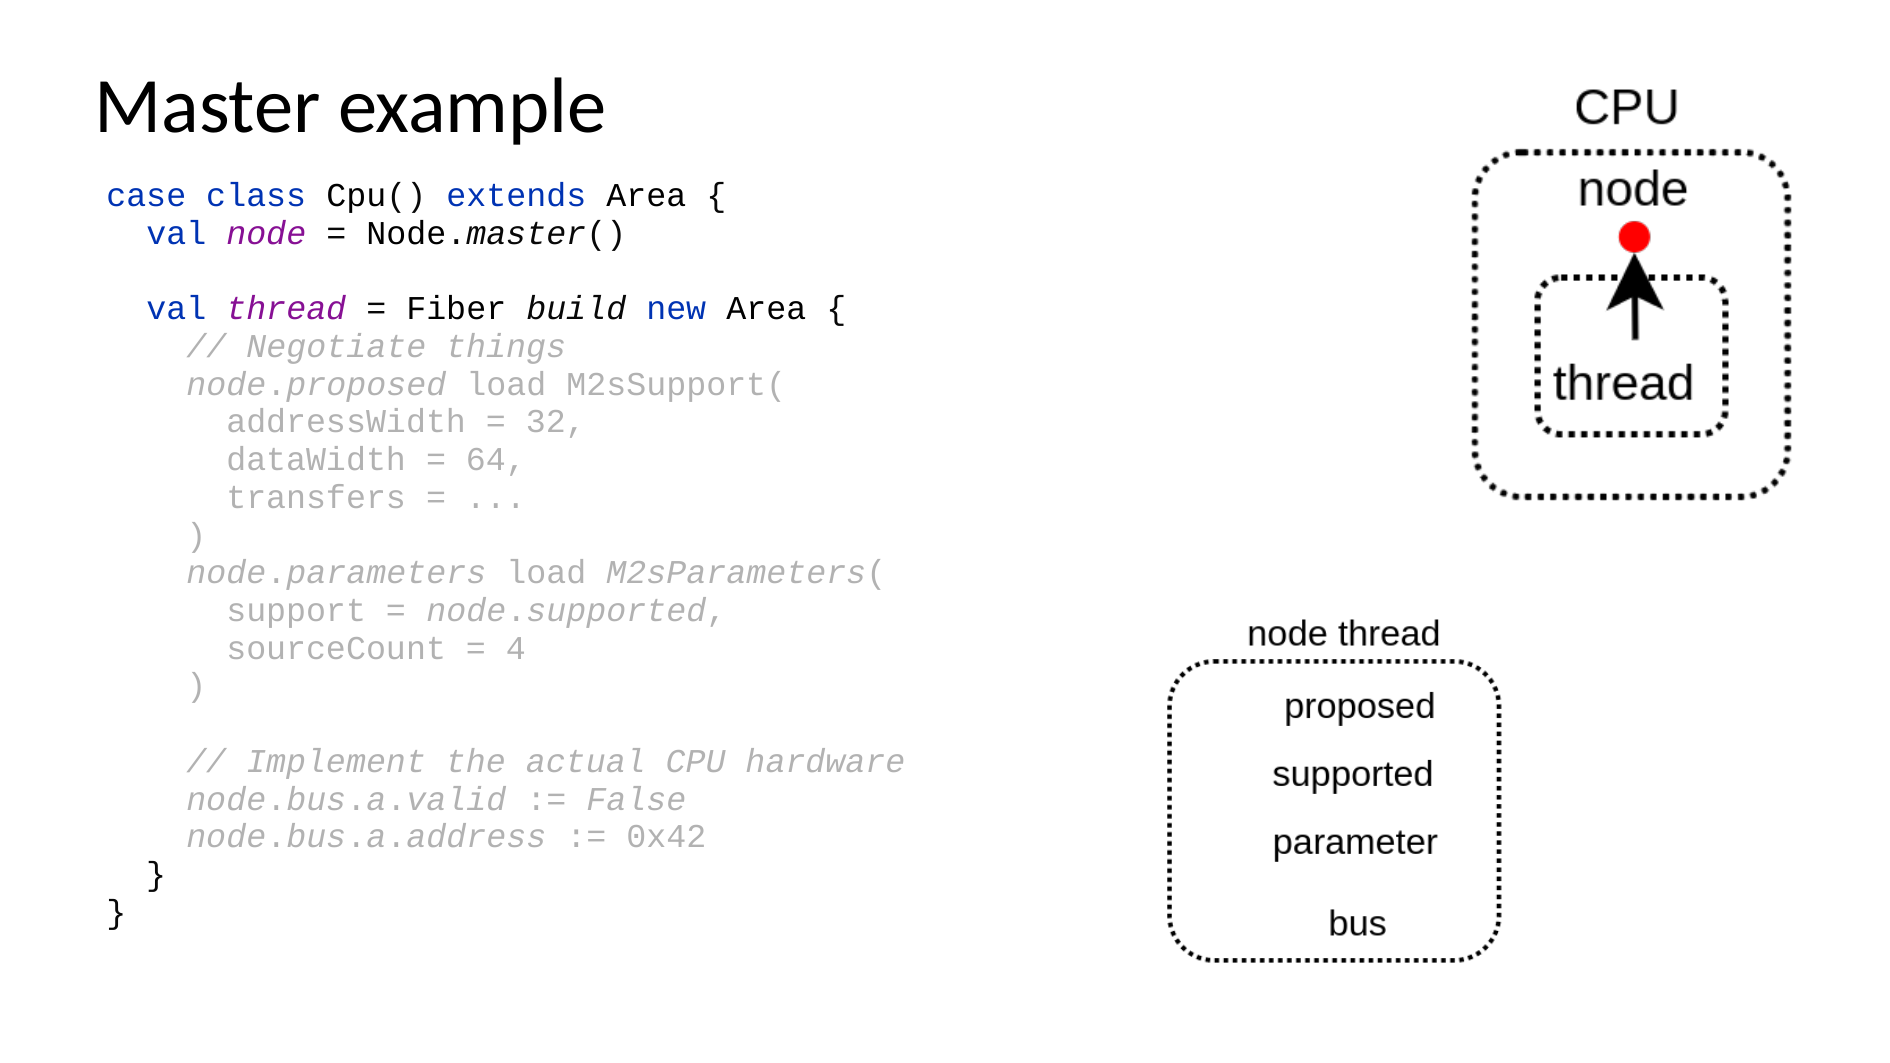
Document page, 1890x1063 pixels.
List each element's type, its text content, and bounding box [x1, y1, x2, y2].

title Master example [94, 24, 1383, 171]
picture [1122, 0, 1890, 1008]
text_box case class Cpu() extends Area { val node = Node.master() val thread = Fiber build new Area { // Negotiate things node.proposed load M2sSupport( addressWidth = 32, dataWidth = 64, transfers = ... ) node.parameters load M2sParameters( support = node.supported, sourceCount = 4 ) // Implement the actual CPU hardware node.bus.a.valid := False node.bus.a.address := 0x42 } } [91, 171, 1506, 1063]
